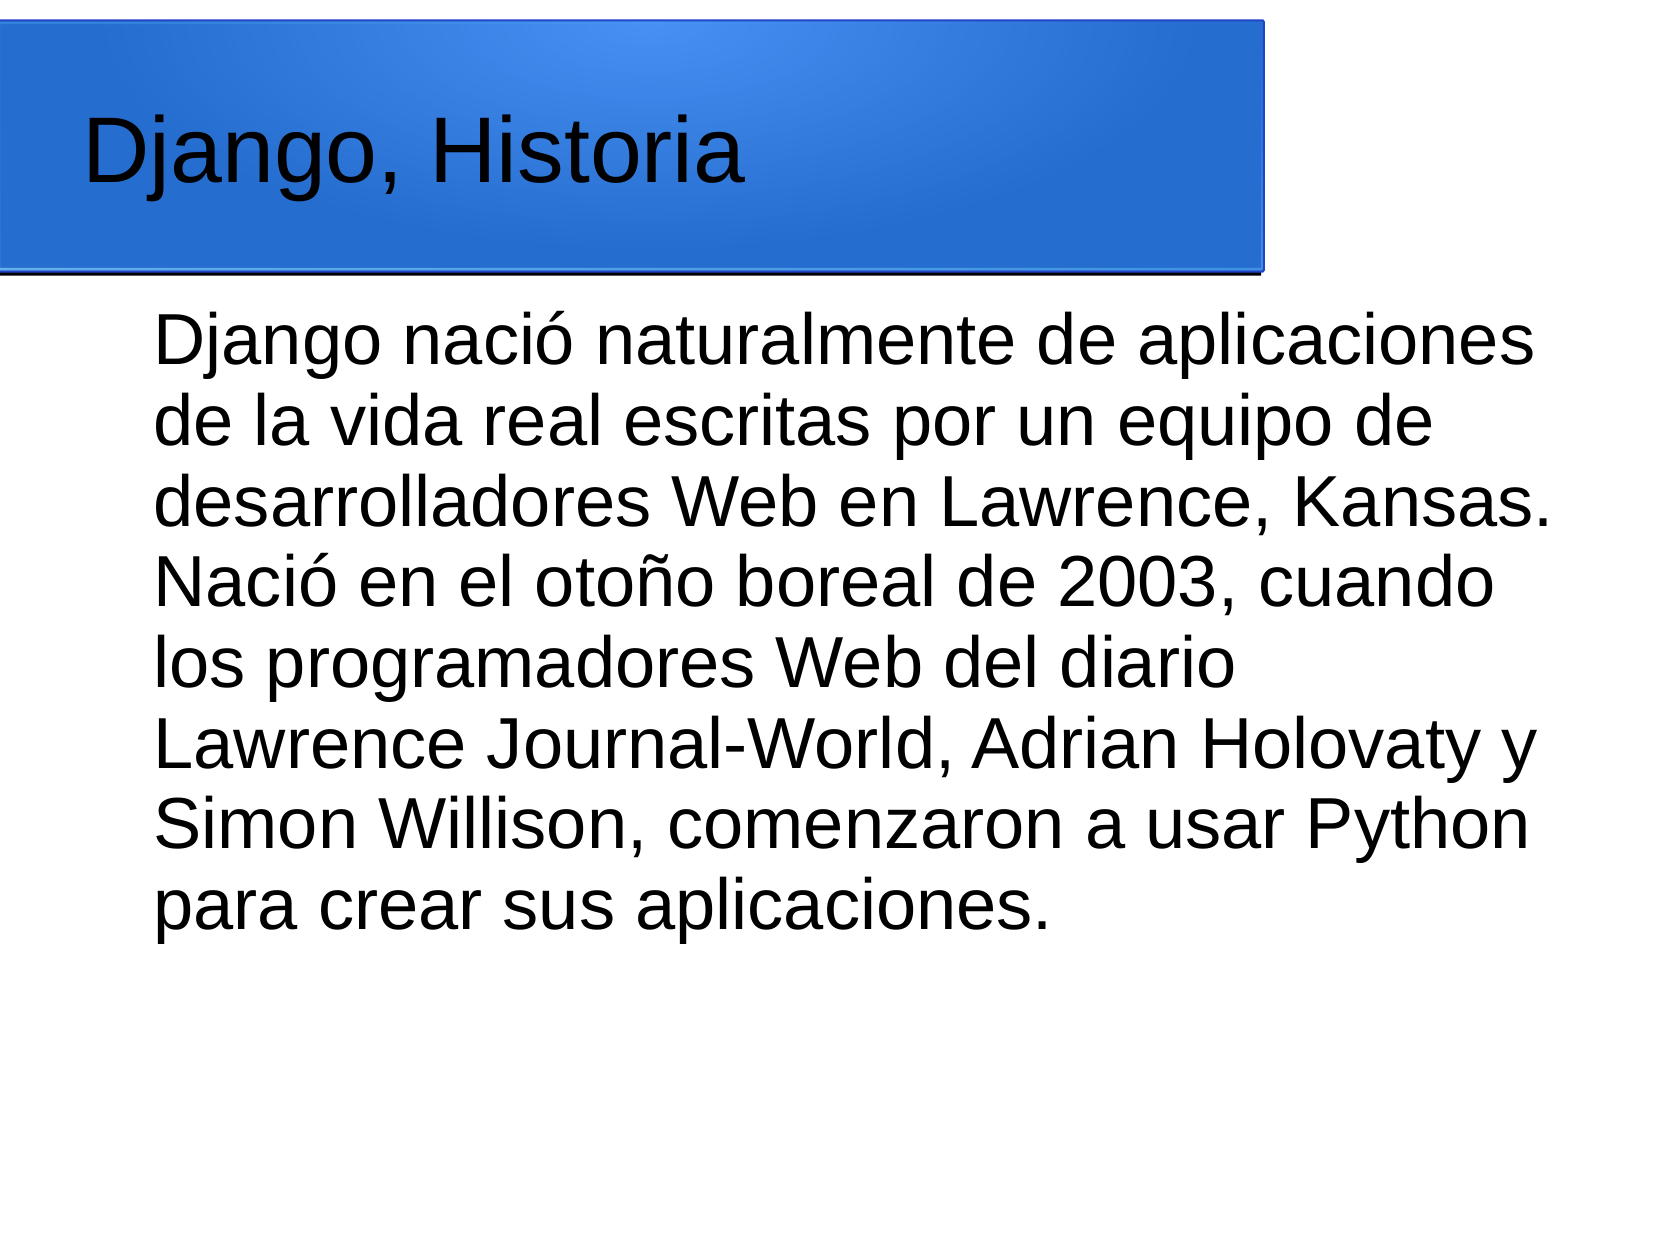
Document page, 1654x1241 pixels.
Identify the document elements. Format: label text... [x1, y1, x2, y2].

list Django nació naturalmente de aplicaciones de la vida real escritas por un equipo de desarrolladores Web en Lawrence, Kansas. Nació en el otoño boreal de 2003, cuando los programadores Web del diario Lawrence Journal-World, Adrian Holovaty y Simon Willison, comenzaron a usar Python para crear sus aplicaciones. [82, 299, 1571, 1019]
title Django, Historia [82, 47, 1235, 252]
